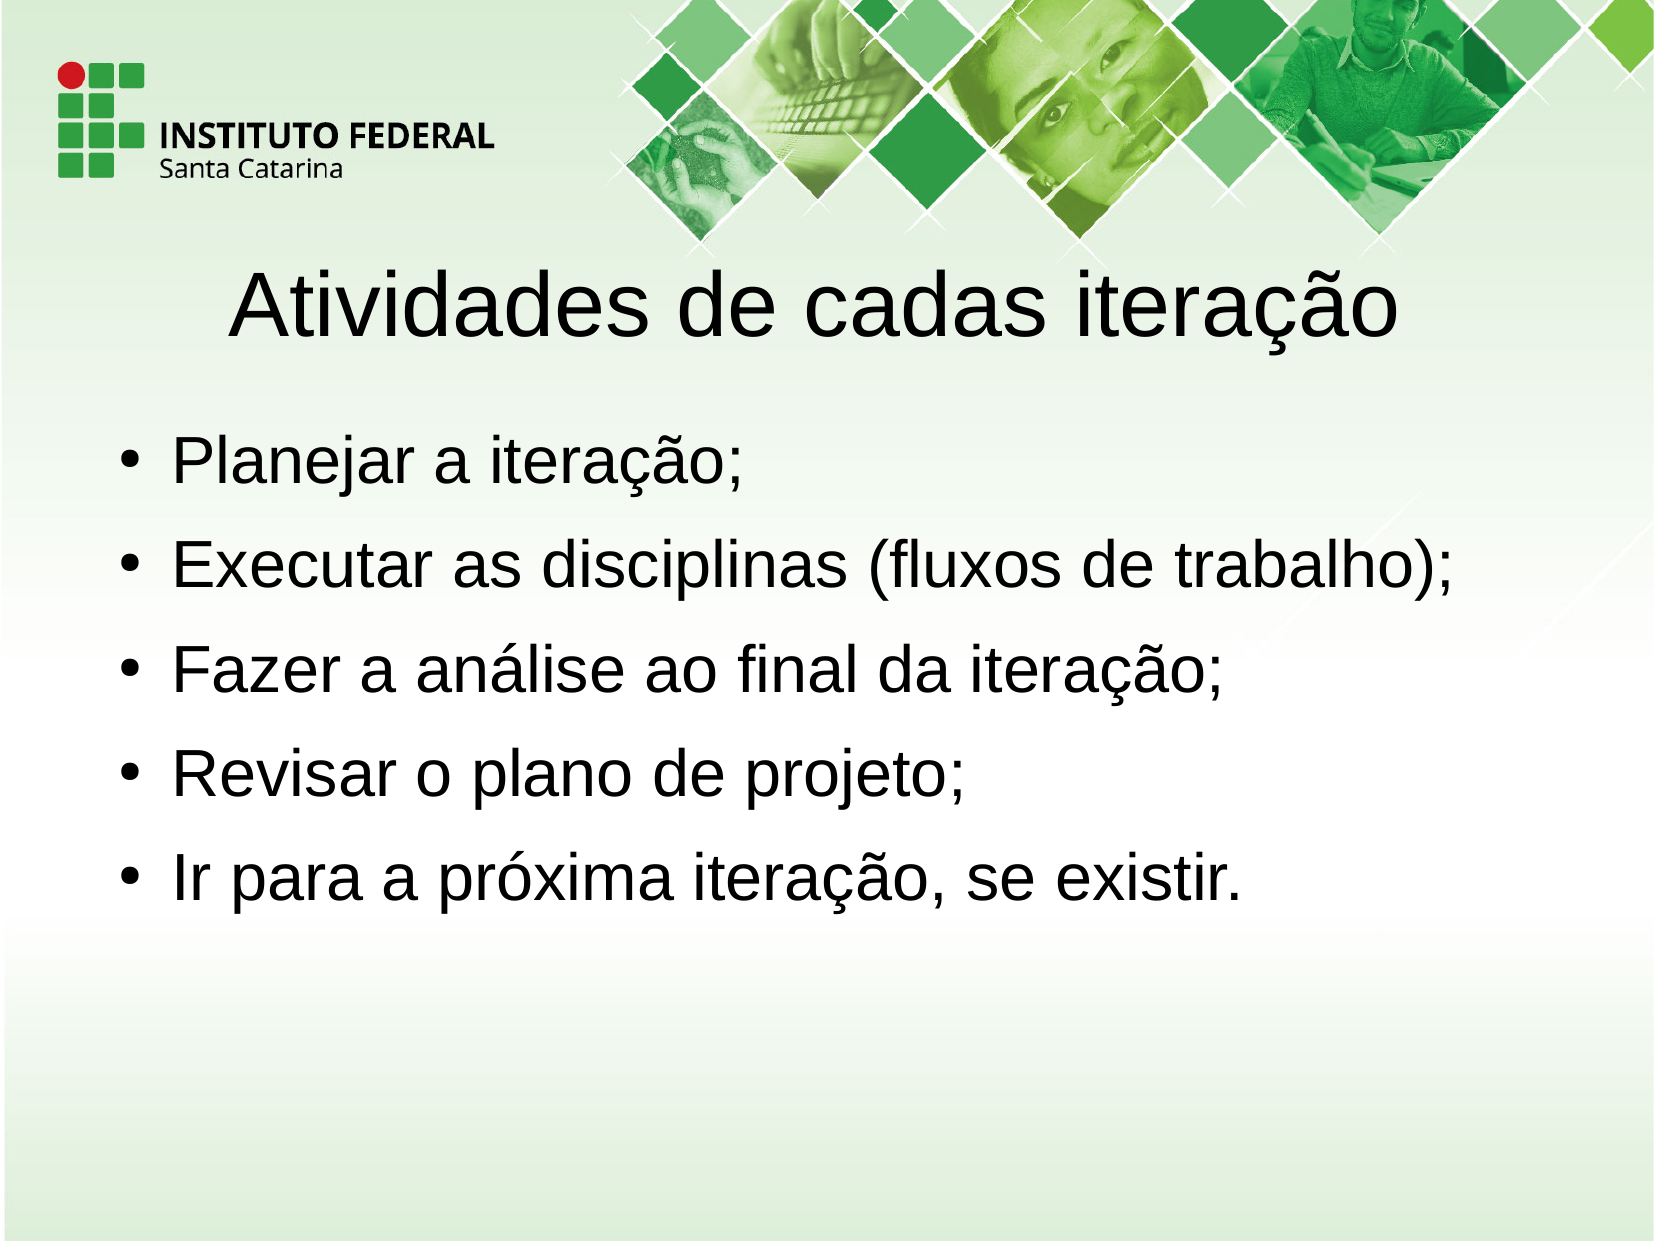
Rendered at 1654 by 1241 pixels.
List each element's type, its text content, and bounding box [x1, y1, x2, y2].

picture [1, 0, 1654, 1241]
list Planejar a iteração; Executar as disciplinas (fluxos de trabalho); Fazer a análise ao final da iteração; Revisar o plano de projeto; Ir para a próxima iteração, se existir. [100, 422, 1556, 1143]
title Atividades de cadas iteração [70, 200, 1560, 408]
